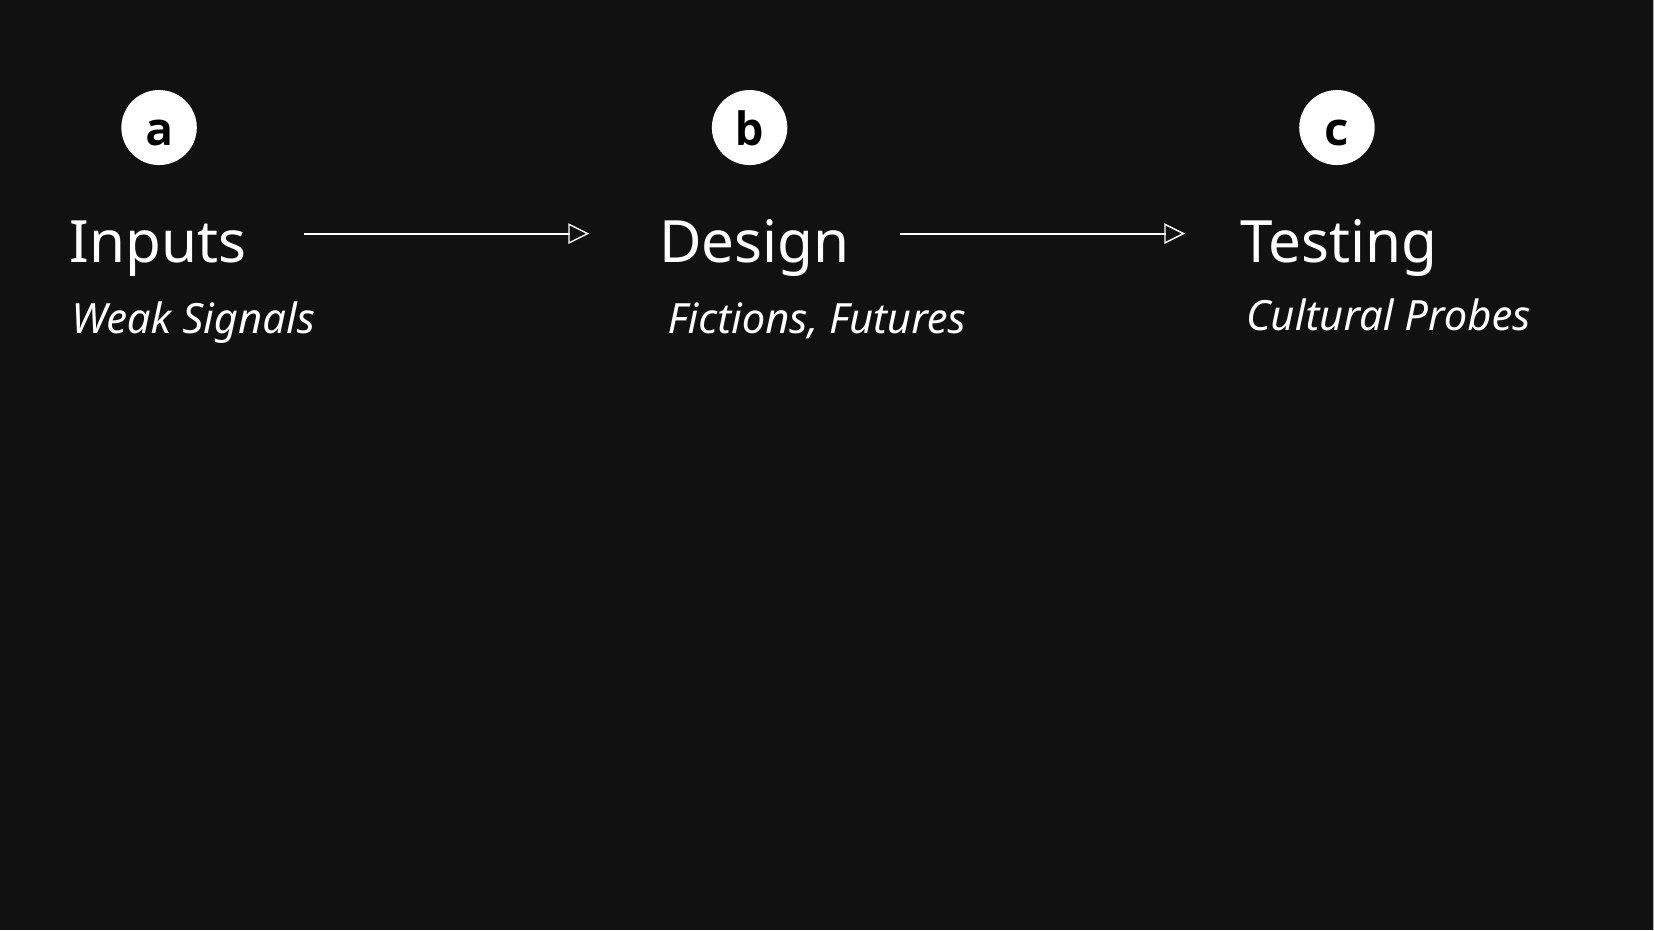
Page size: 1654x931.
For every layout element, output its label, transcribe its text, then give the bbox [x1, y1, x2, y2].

text_box b [711, 90, 788, 166]
text_box Design [625, 200, 883, 286]
text_box Inputs [29, 200, 287, 286]
text_box Weak Signals [71, 289, 327, 375]
text_box c [1299, 90, 1375, 166]
text_box Fictions, Futures [667, 289, 1060, 375]
text_box Testing [1210, 200, 1468, 286]
text_box a [121, 90, 197, 166]
text_box Cultural Probes [1245, 285, 1638, 371]
